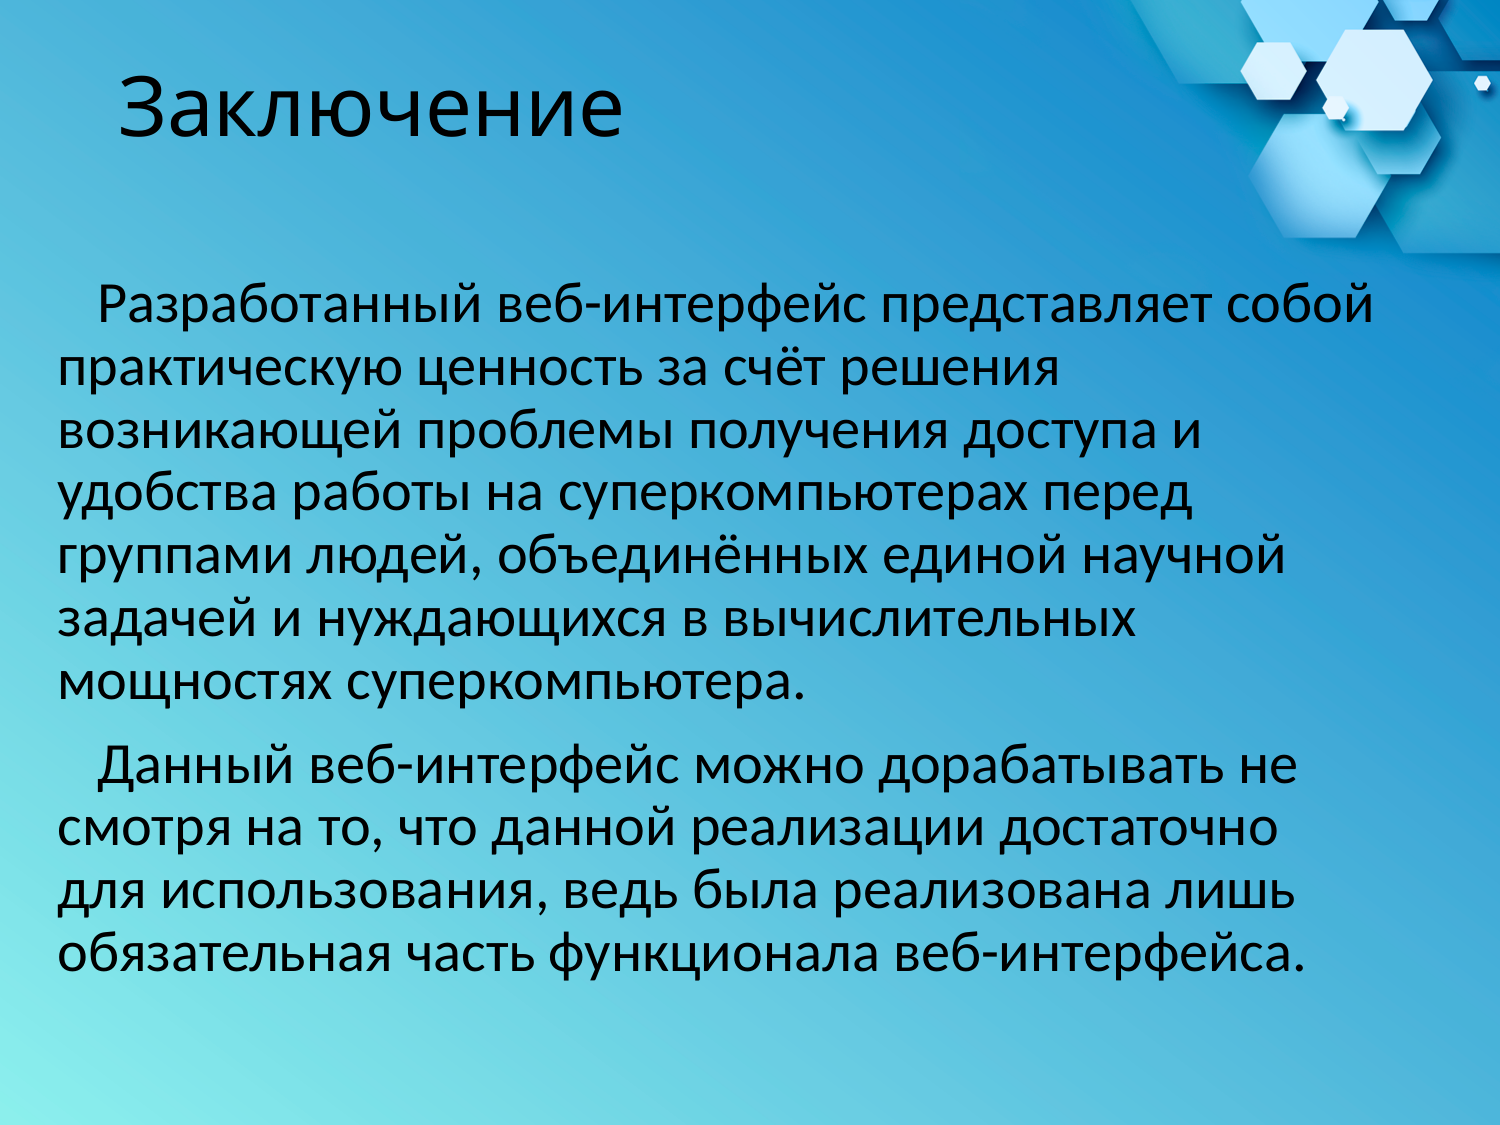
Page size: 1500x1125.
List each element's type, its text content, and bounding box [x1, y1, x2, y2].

list Разработанный веб-интерфейс представляет собой практическую ценность за счёт решения возникающей проблемы получения доступа и удобства работы на суперкомпьютерах перед группами людей, объединённых единой научной задачей и нуждающихся в вычислительных мощностях суперкомпьютера. Данный веб-интерфейс можно дорабатывать не смотря на то, что данной реализации достаточно для использования, ведь была реализована лишь обязательная часть функционала веб-интерфейса. [42, 264, 1397, 1116]
title Заключение [103, 0, 1397, 220]
